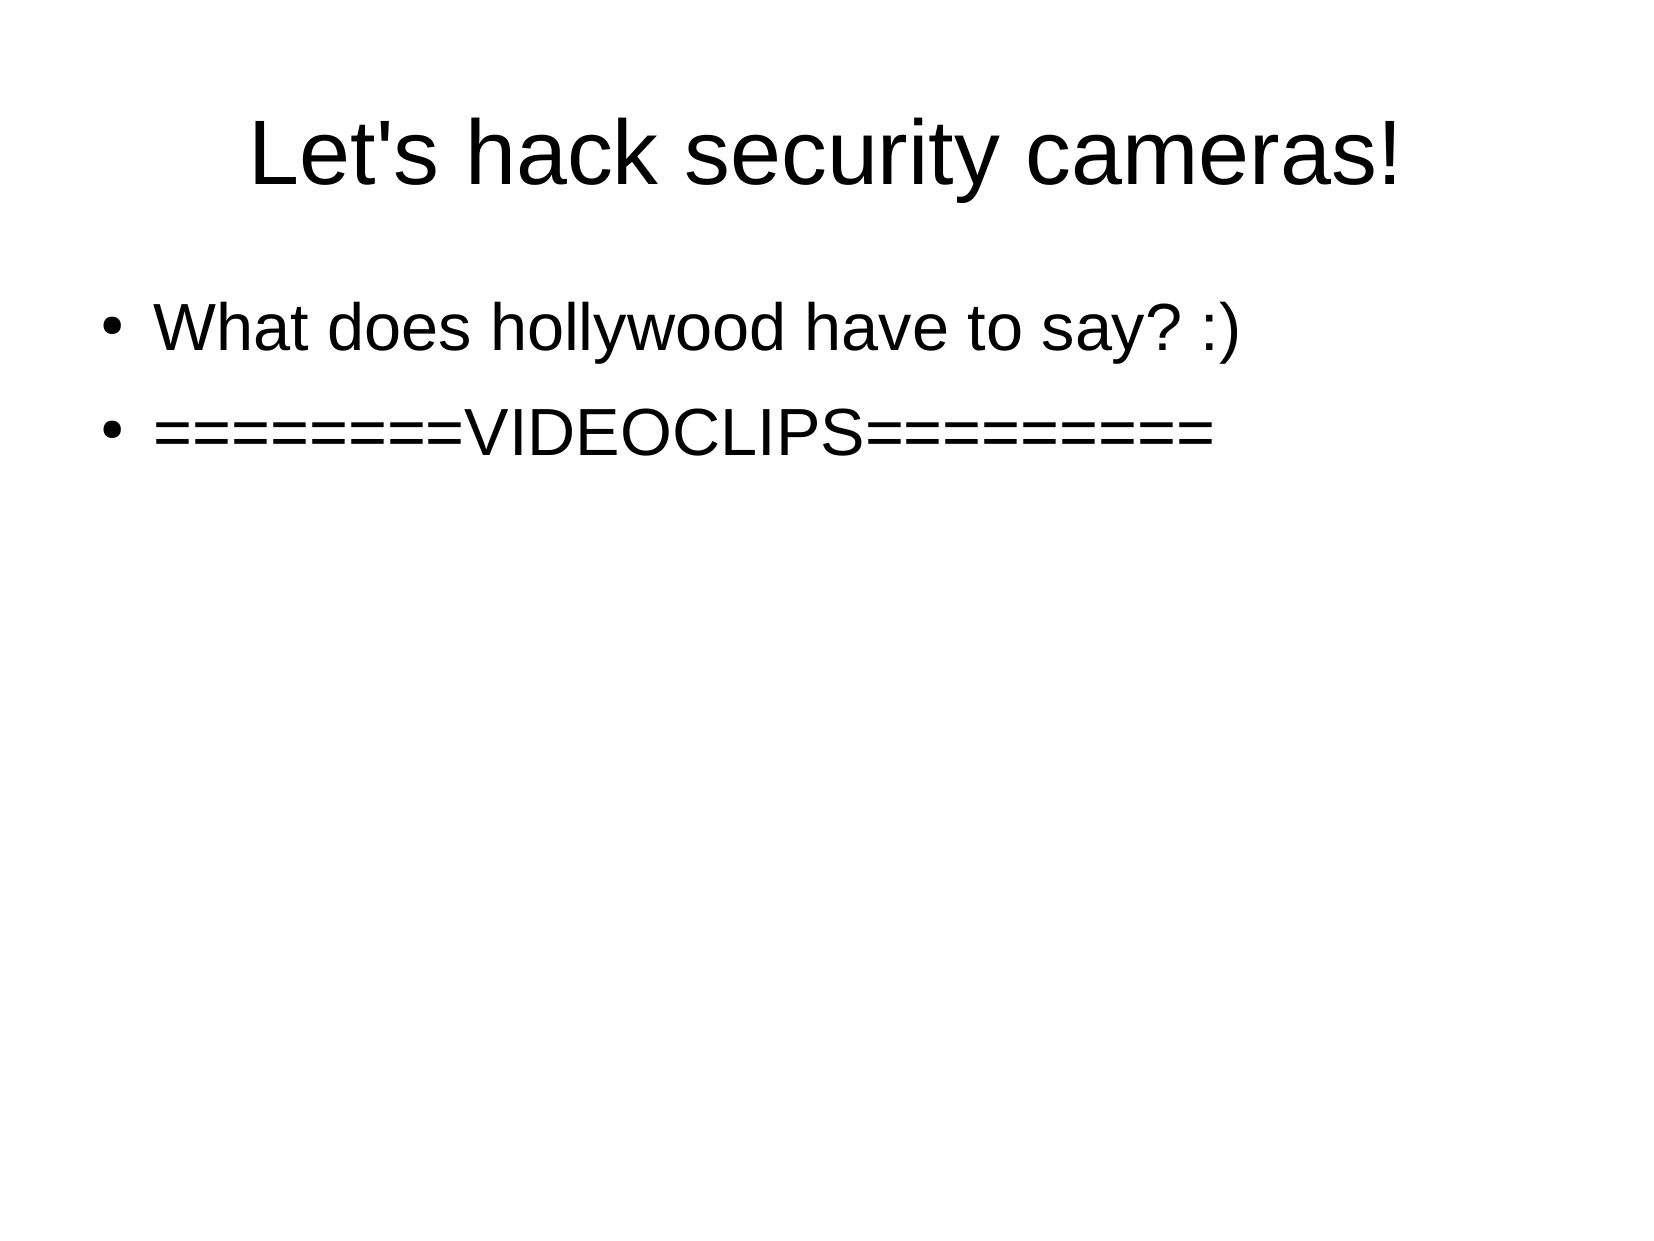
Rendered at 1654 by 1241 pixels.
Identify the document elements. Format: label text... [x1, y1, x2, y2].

list What does hollywood have to say? :) ========VIDEOCLIPS========= [82, 290, 1571, 1010]
title Let's hack security cameras! [82, 49, 1571, 257]
